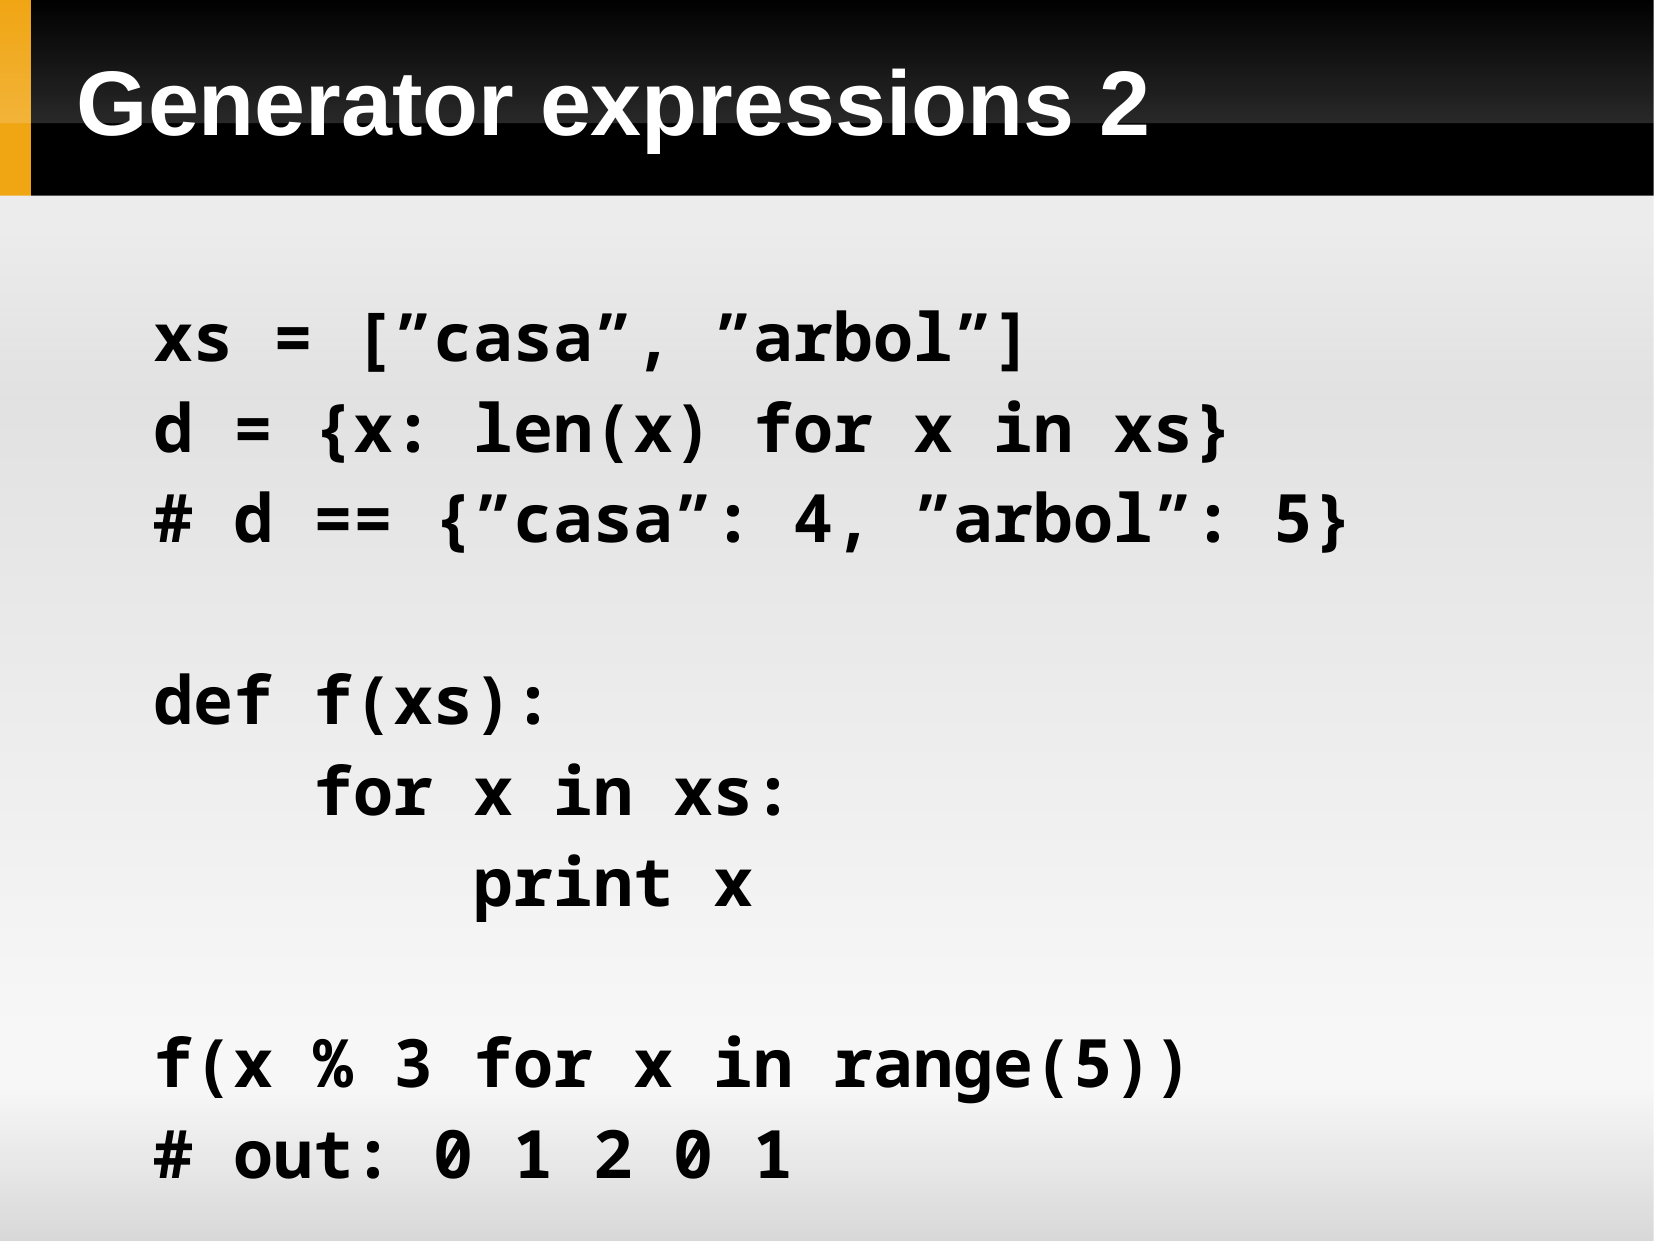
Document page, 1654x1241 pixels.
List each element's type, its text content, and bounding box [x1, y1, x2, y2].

title Generator expressions 2 [76, 0, 1565, 208]
list xs = [”casa”, ”arbol”] d = {x: len(x) for x in xs} # d == {”casa”: 4, ”arbol”: 5} def f(xs): for x in xs: print x f(x % 3 for x in range(5)) # out: 0 1 2 0 1 [82, 290, 1571, 1109]
picture [0, 0, 1654, 1241]
